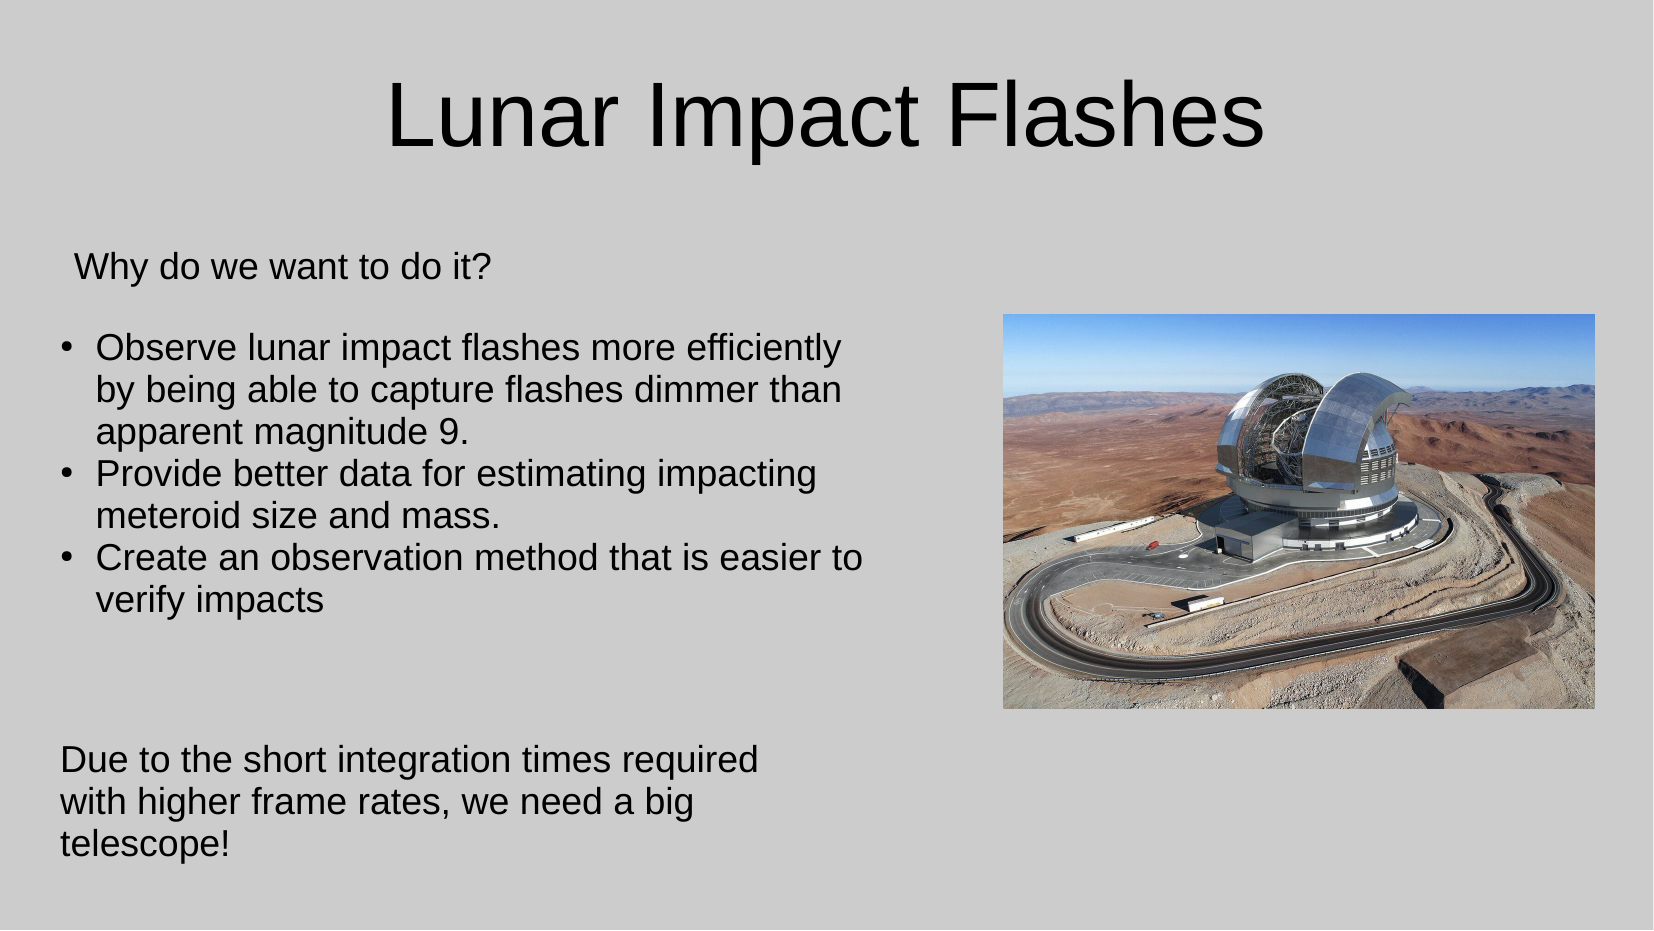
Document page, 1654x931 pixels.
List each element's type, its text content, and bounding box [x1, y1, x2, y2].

picture [1003, 314, 1595, 709]
text_box Due to the short integration times required with higher frame rates, we need a big telescope! [45, 731, 827, 873]
title Lunar Impact Flashes [82, 37, 1571, 193]
text_box Why do we want to do it? [59, 238, 508, 296]
text_box Observe lunar impact flashes more efficiently by being able to capture flashes dimmer than apparent magnitude 9. Provide better data for estimating impacting meteroid size and mass. Create an observation method that is easier to verify impacts [45, 319, 886, 739]
